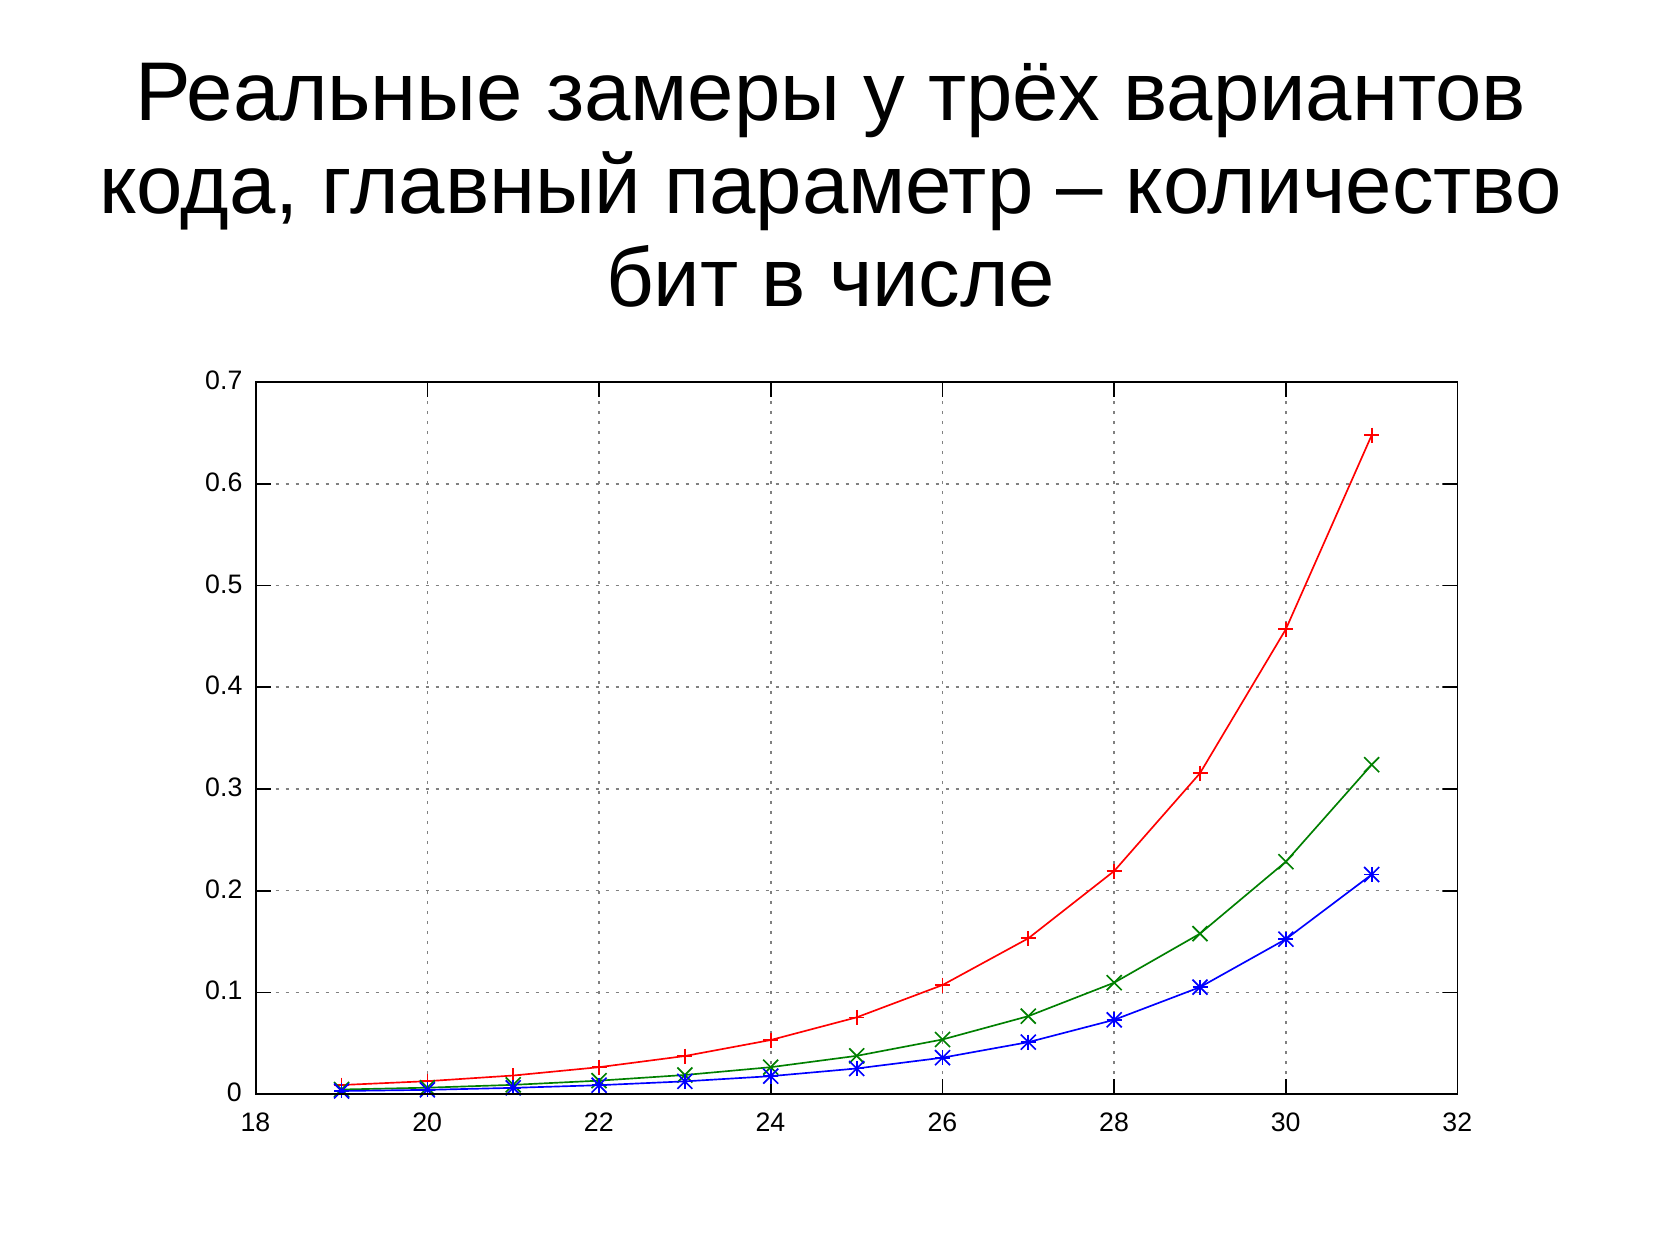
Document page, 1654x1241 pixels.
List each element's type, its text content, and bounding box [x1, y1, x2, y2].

picture [165, 353, 1501, 1156]
title Реальные замеры у трёх вариантов кода, главный параметр – количество бит в числе [86, 45, 1576, 325]
